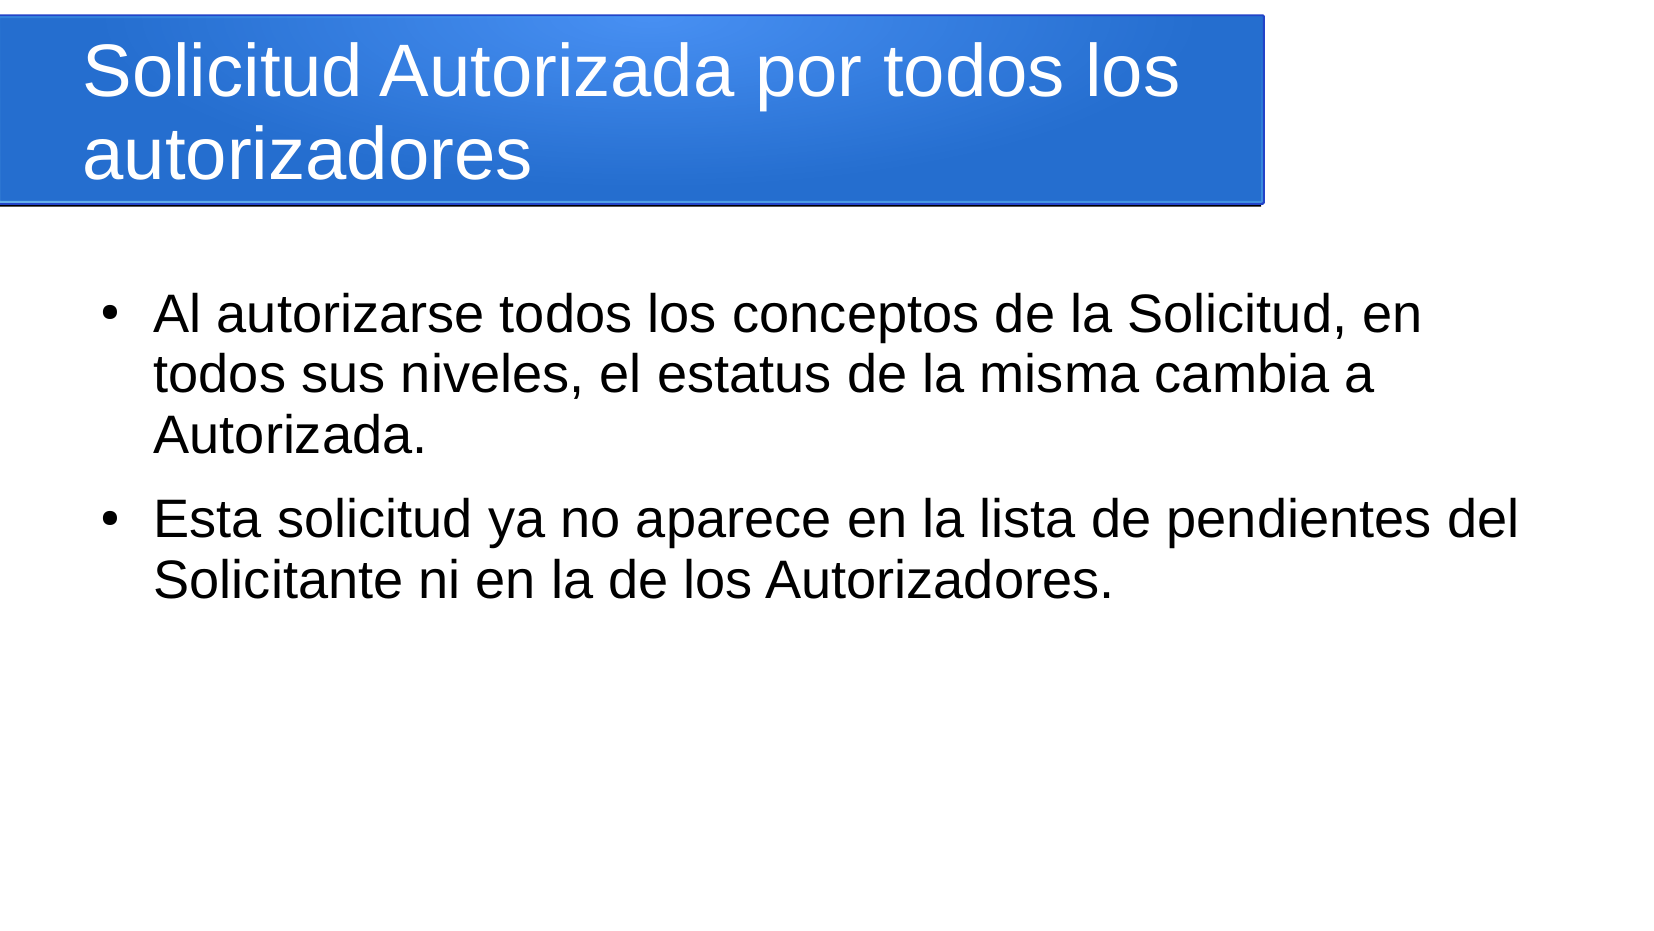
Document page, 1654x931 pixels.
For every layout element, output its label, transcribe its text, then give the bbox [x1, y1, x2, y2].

list Al autorizarse todos los conceptos de la Solicitud, en todos sus niveles, el estatus de la misma cambia a Autorizada. Esta solicitud ya no aparece en la lista de pendientes del Solicitante ni en la de los Autorizadores. [82, 283, 1571, 922]
title Solicitud Autorizada por todos los autorizadores [82, 29, 1235, 196]
